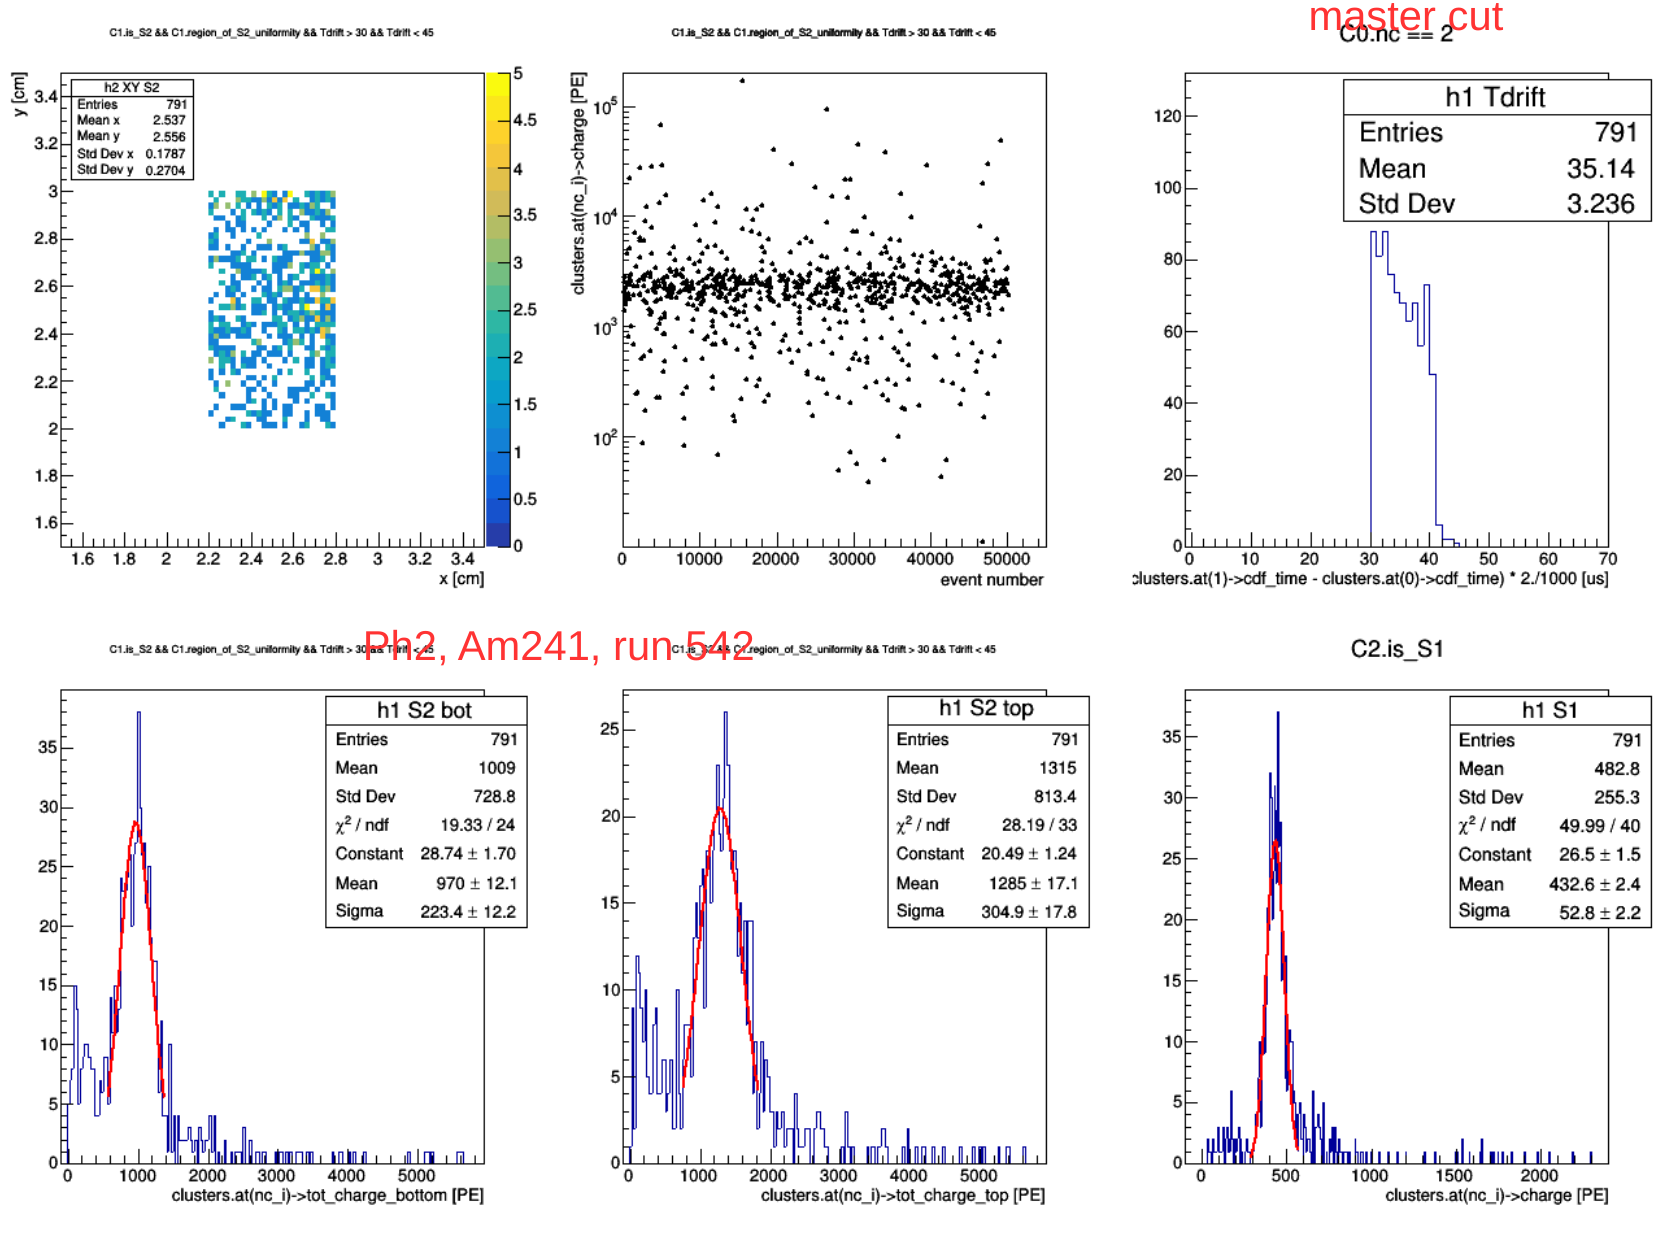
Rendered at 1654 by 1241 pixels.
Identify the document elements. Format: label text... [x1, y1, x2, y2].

text_box master cut [1065, 0, 1654, 121]
text_box Ph2, Am241, run 542 [218, 615, 901, 751]
picture [6, 13, 1654, 1214]
